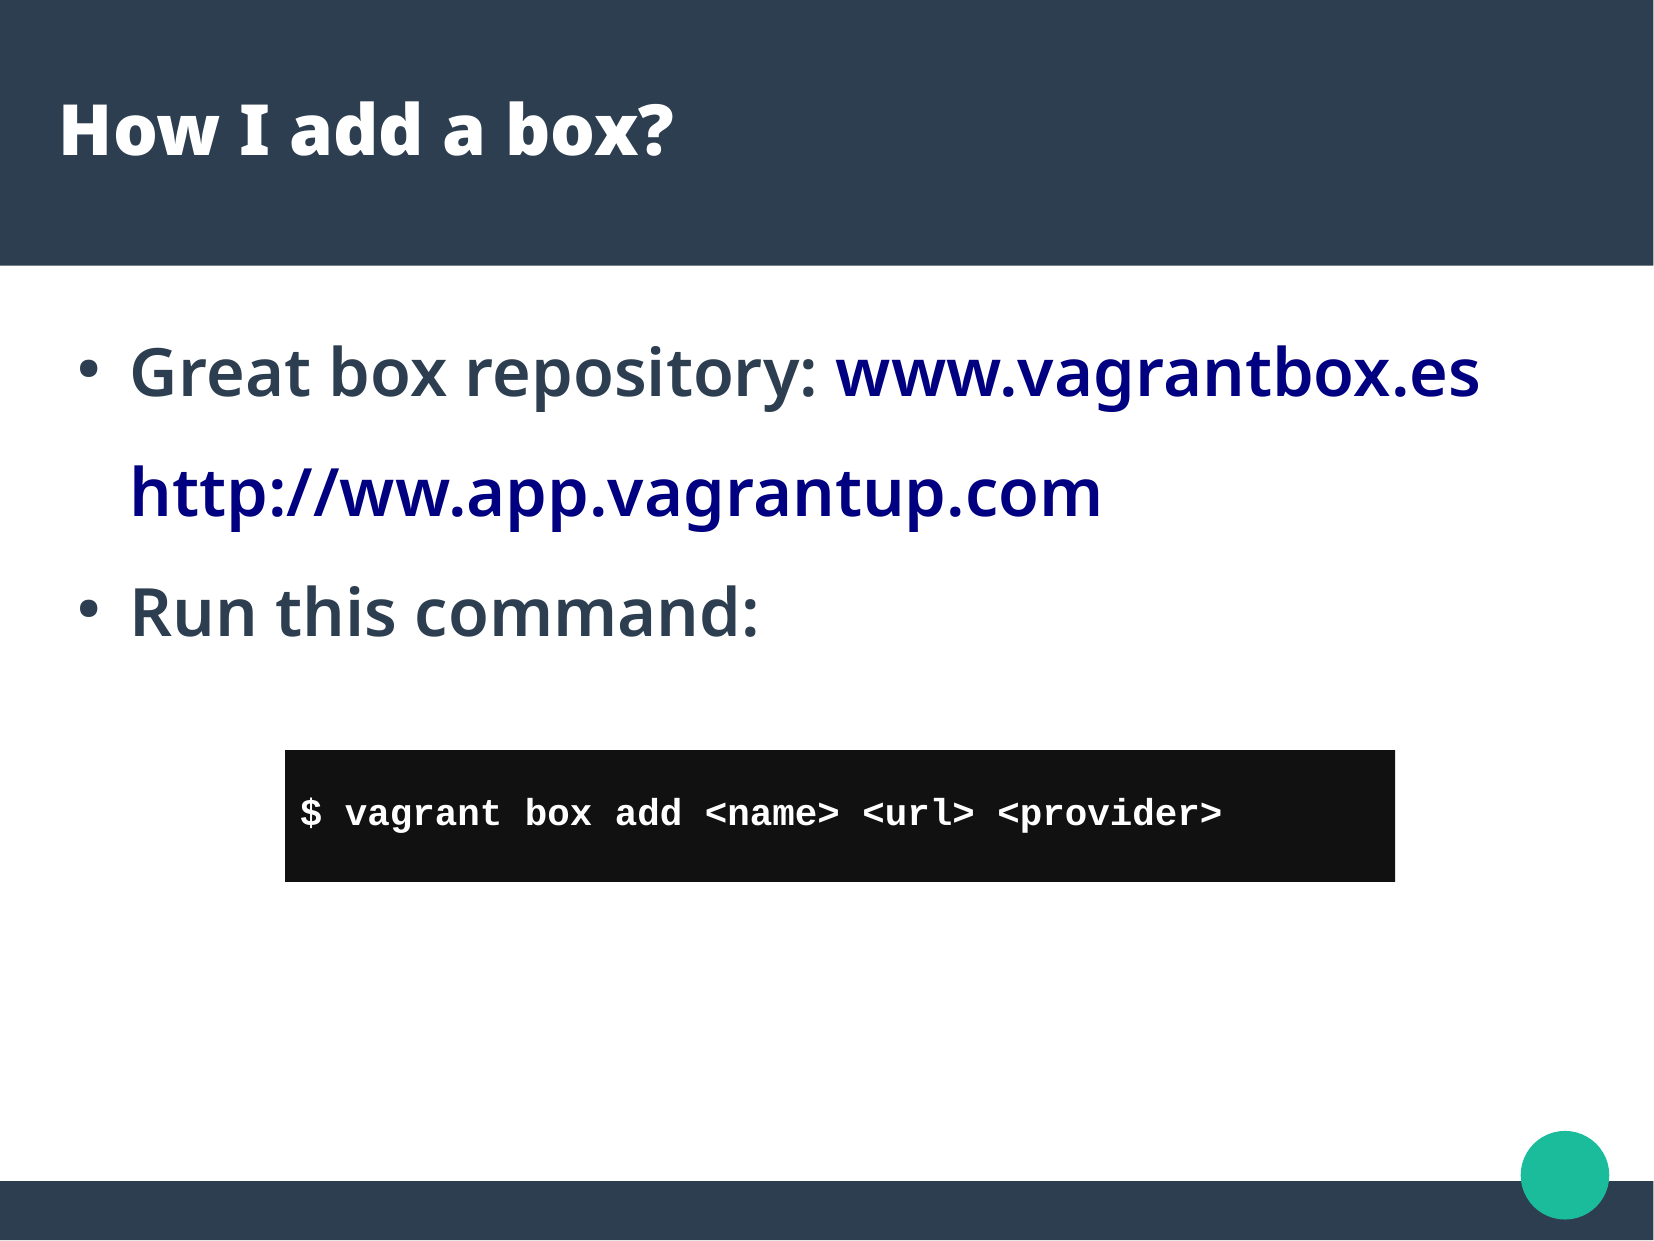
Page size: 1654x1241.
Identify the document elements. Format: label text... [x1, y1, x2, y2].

text_box $ vagrant box add <name> <url> <provider> [285, 750, 1396, 882]
list Great box repository: www.vagrantbox.es http://ww.app.vagrantup.com Run this command: [59, 324, 1595, 1152]
title How I add a box? [59, 49, 1595, 207]
